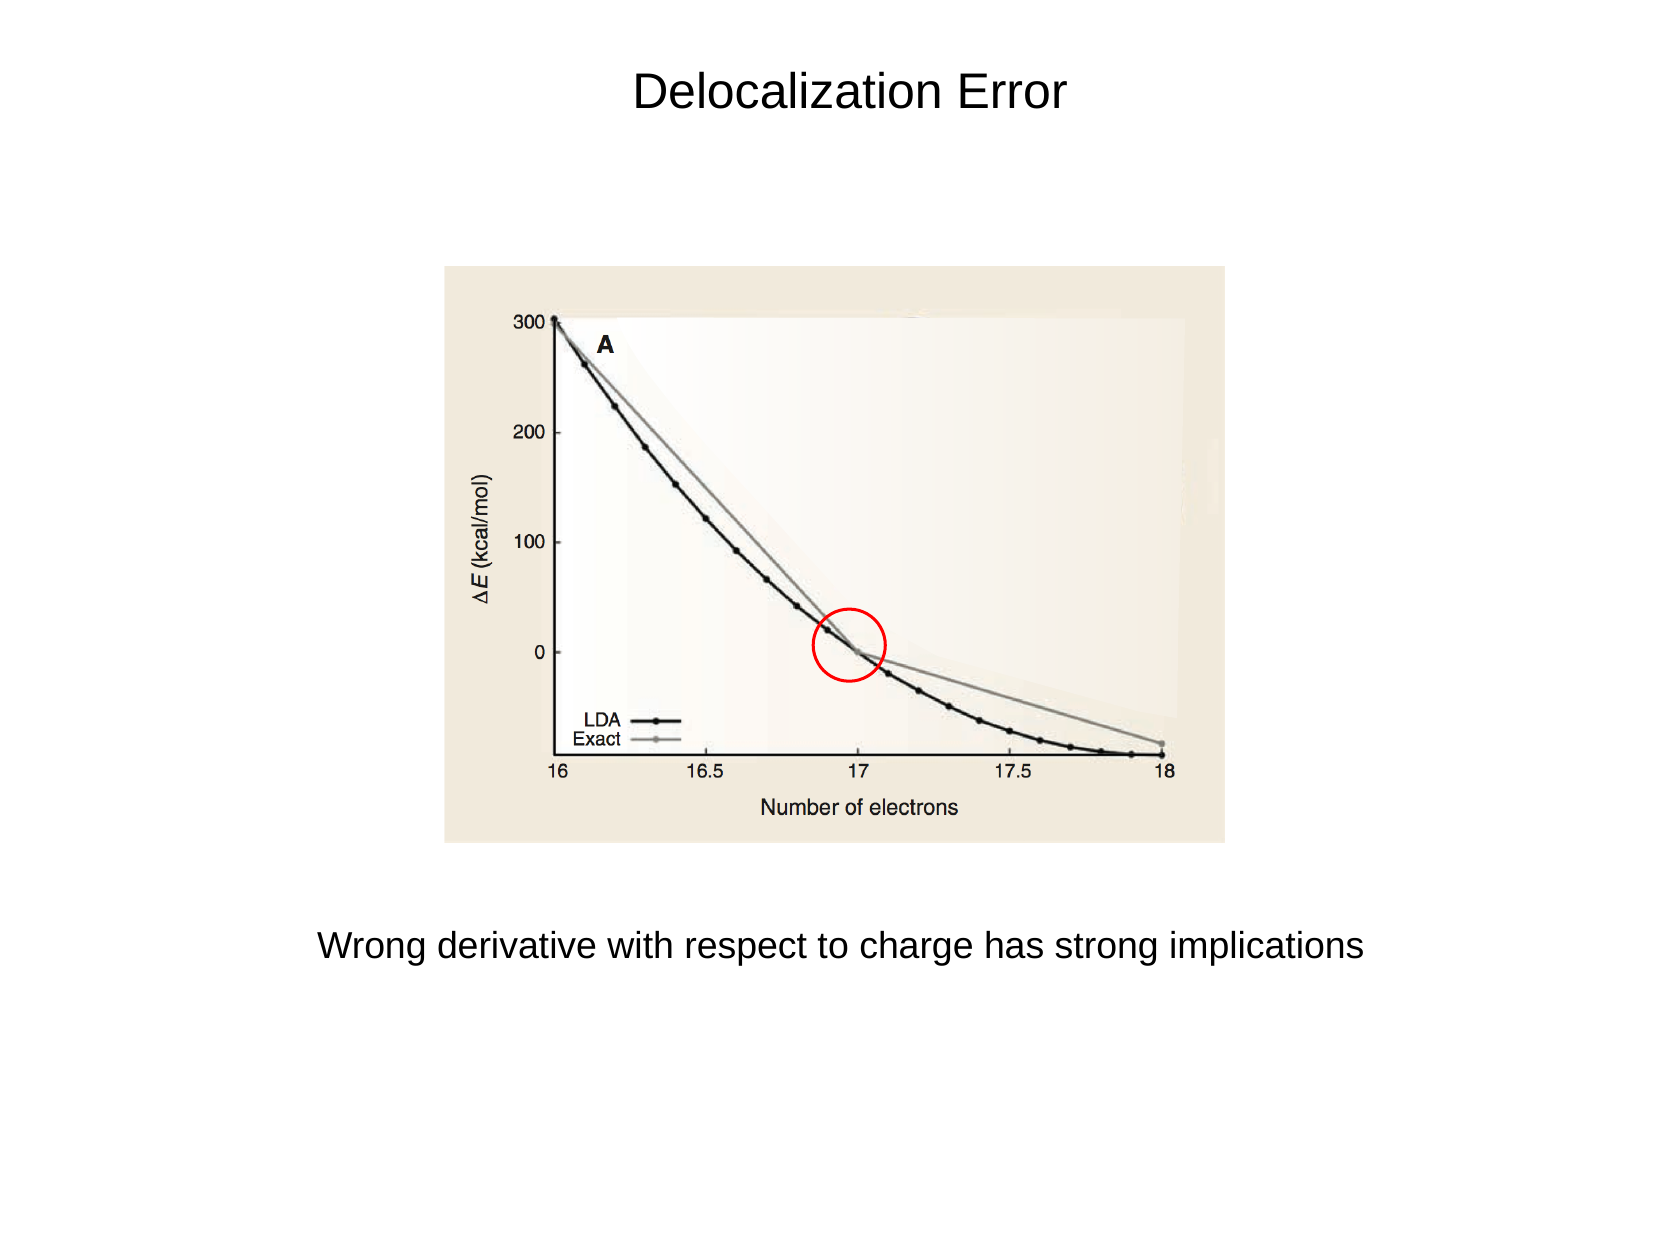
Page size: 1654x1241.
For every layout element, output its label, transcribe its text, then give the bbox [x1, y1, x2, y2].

text_box Delocalization Error [617, 55, 1084, 127]
text_box [862, 614, 872, 621]
text_box Wrong derivative with respect to charge has strong implications [302, 916, 1399, 974]
text_box [616, 317, 1186, 719]
picture [444, 266, 1225, 843]
